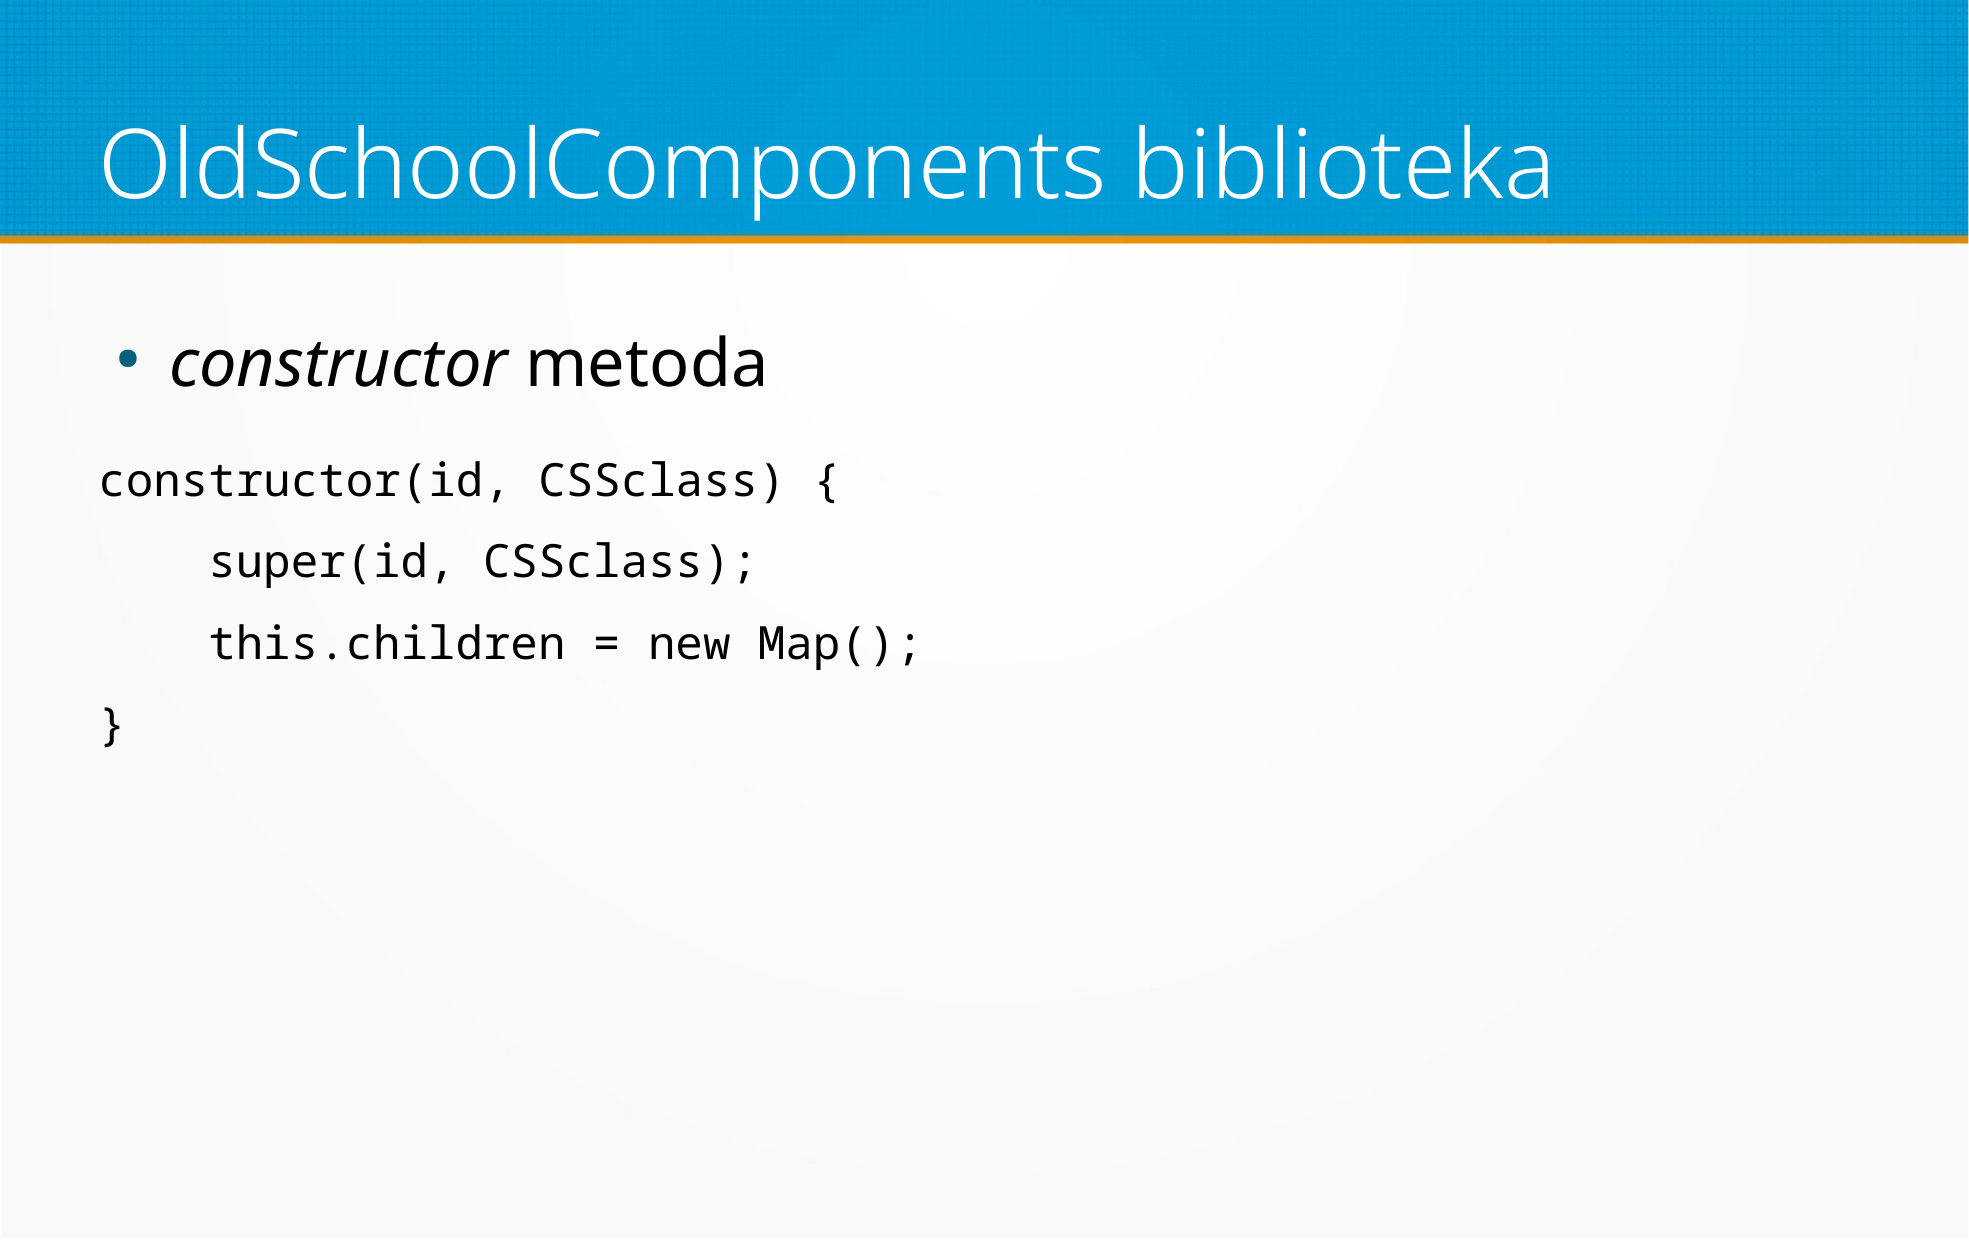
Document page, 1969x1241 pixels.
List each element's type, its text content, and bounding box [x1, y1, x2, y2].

list constructor metoda constructor(id, CSSclass) { super(id, CSSclass); this.children = new Map(); } [98, 315, 1861, 1081]
picture [0, 233, 1969, 1241]
title OldSchoolComponents biblioteka [98, 19, 1870, 227]
